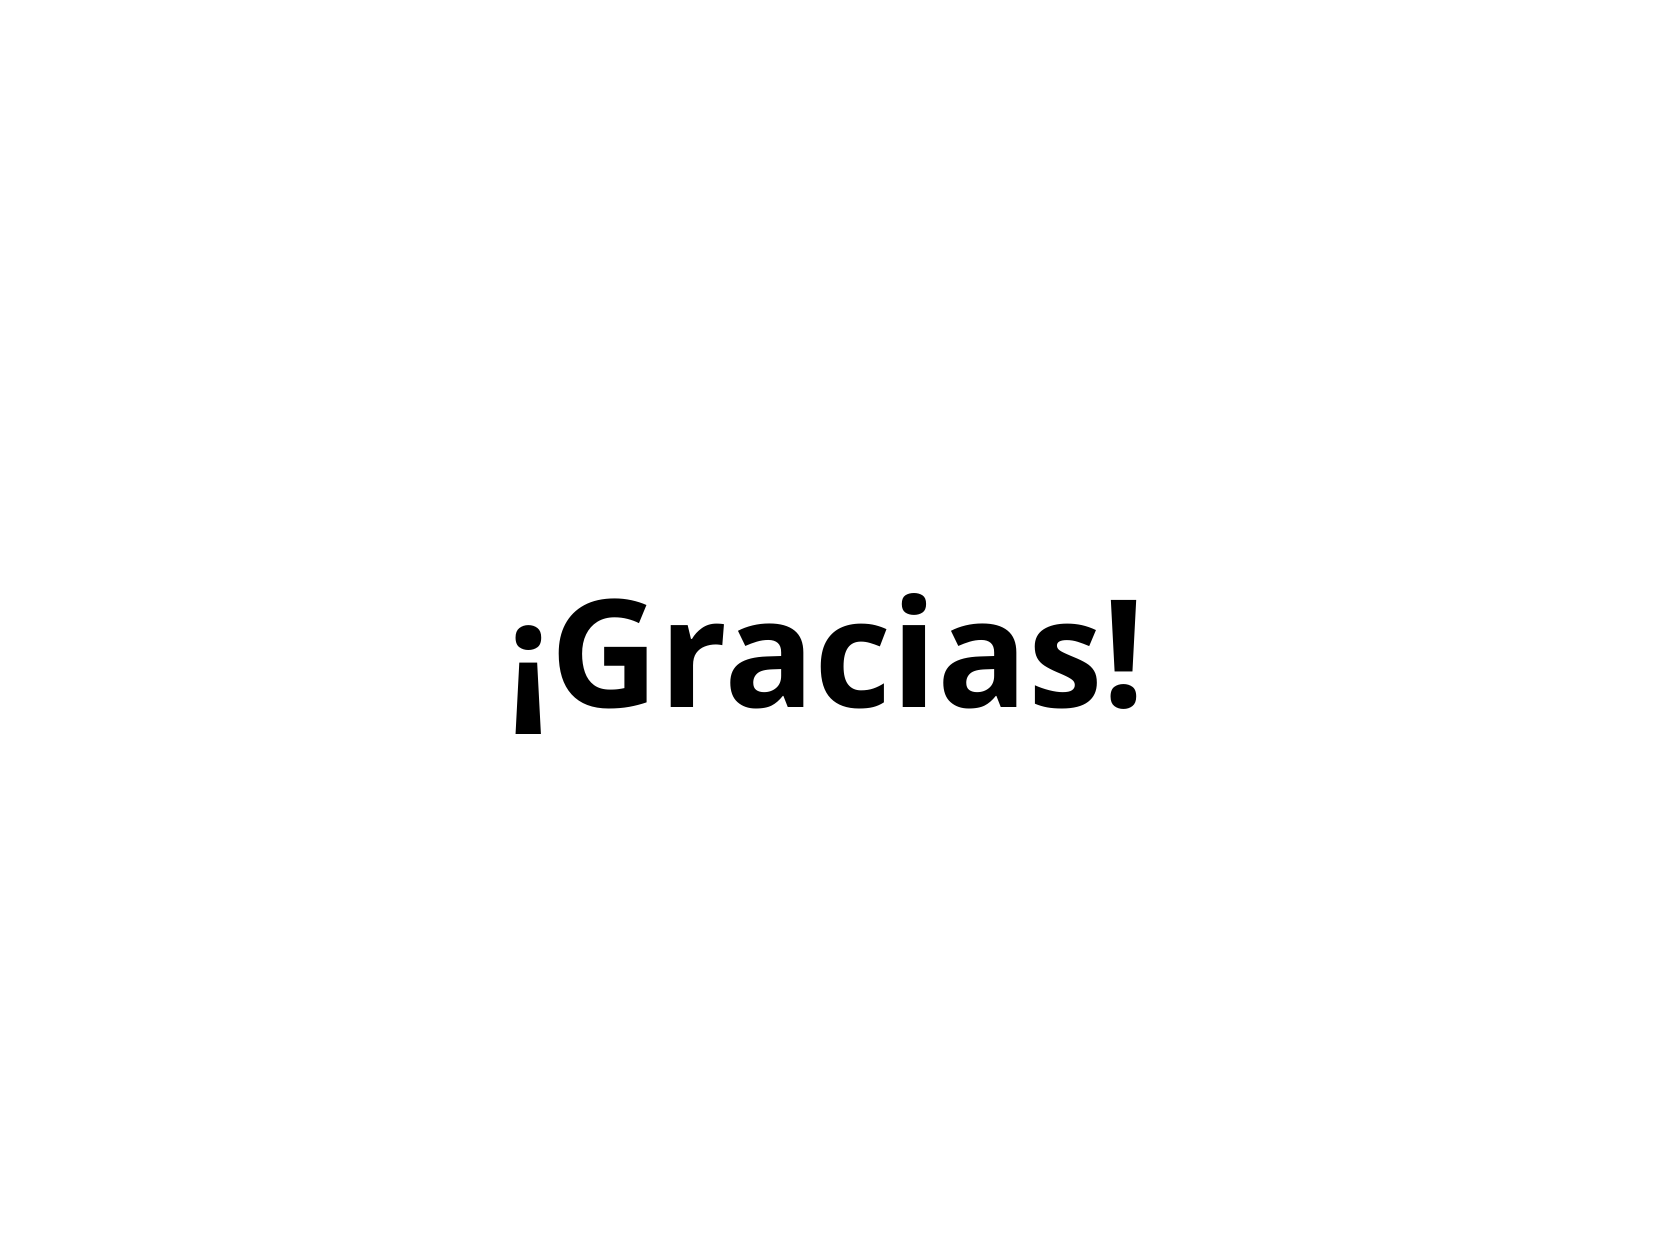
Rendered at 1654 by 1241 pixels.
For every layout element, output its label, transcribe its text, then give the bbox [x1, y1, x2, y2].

subtitle ¡Gracias! [82, 290, 1571, 1010]
